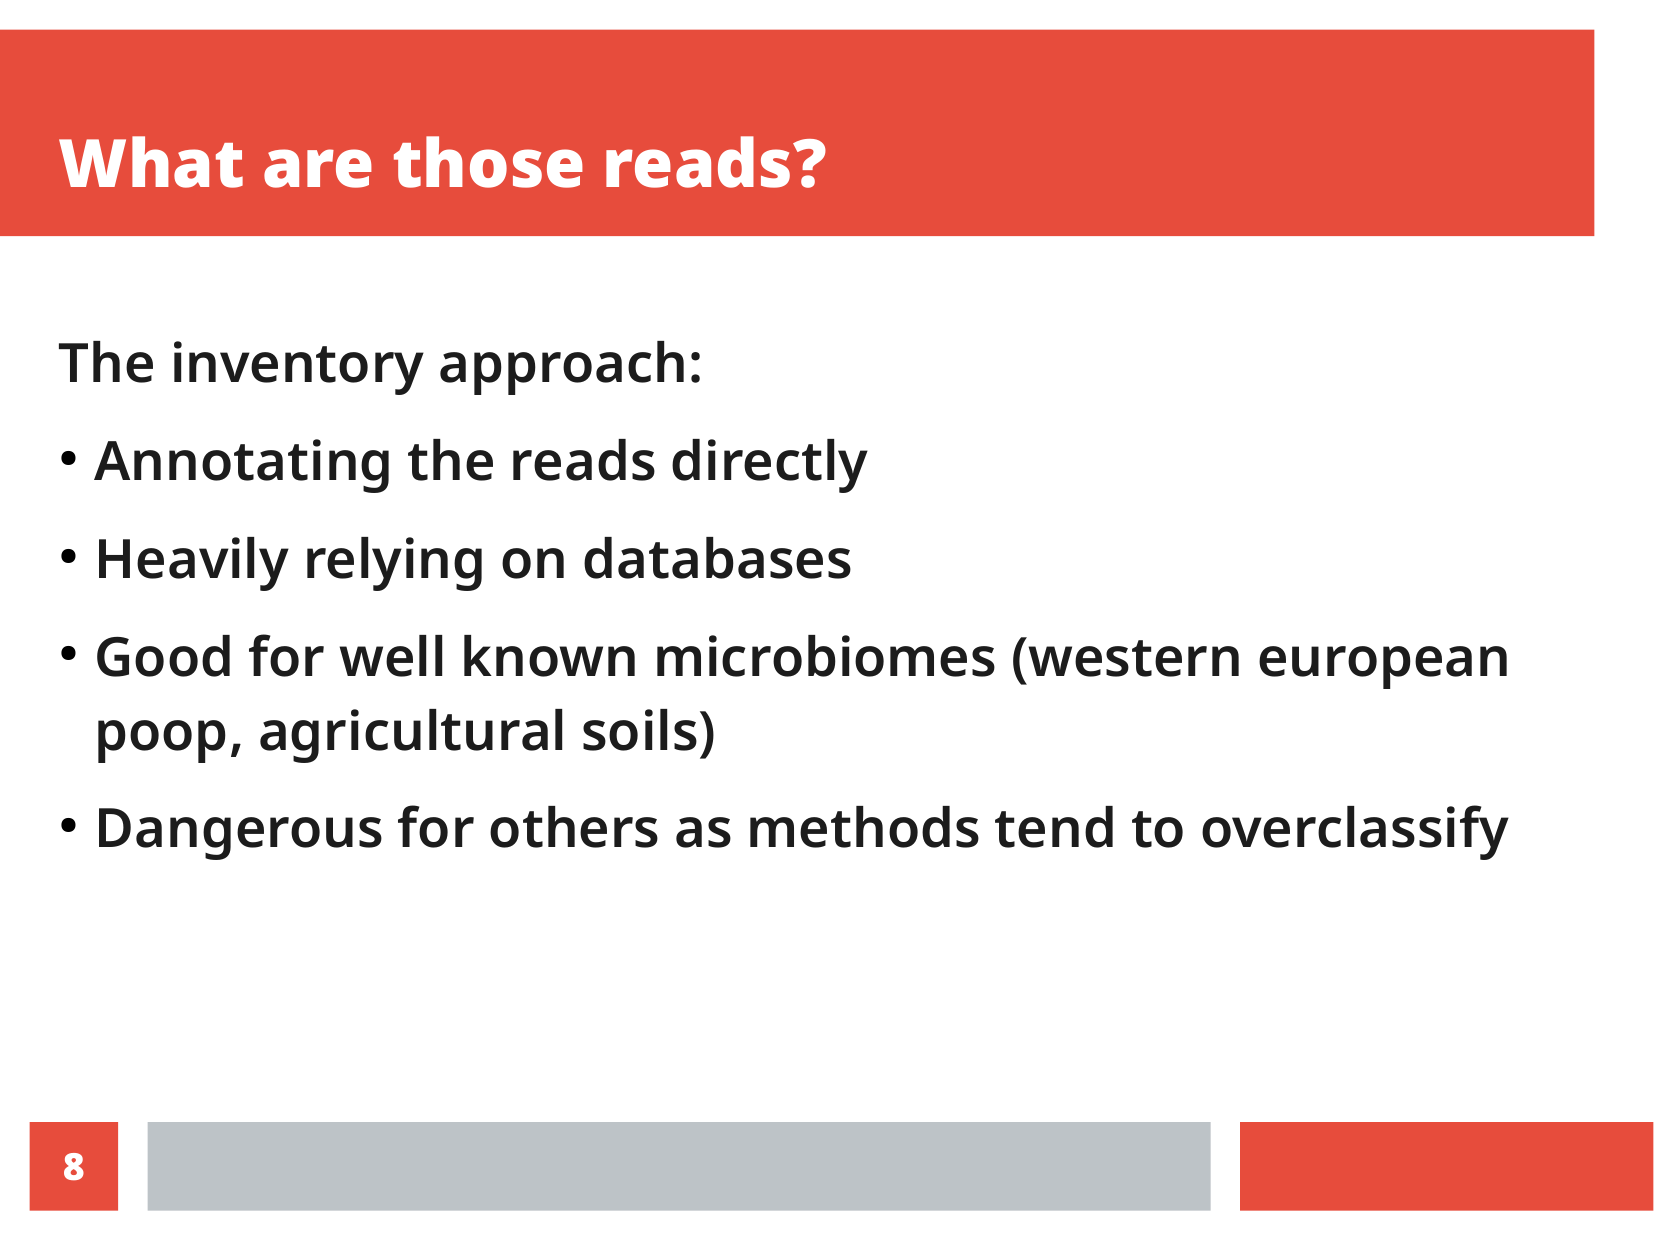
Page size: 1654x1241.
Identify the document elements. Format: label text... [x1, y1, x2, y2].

title What are those reads? [59, 59, 1595, 207]
list The inventory approach: Annotating the reads directly Heavily relying on databases Good for well known microbiomes (western european poop, agricultural soils) Dangerous for others as methods tend to overclassify [59, 324, 1565, 1093]
